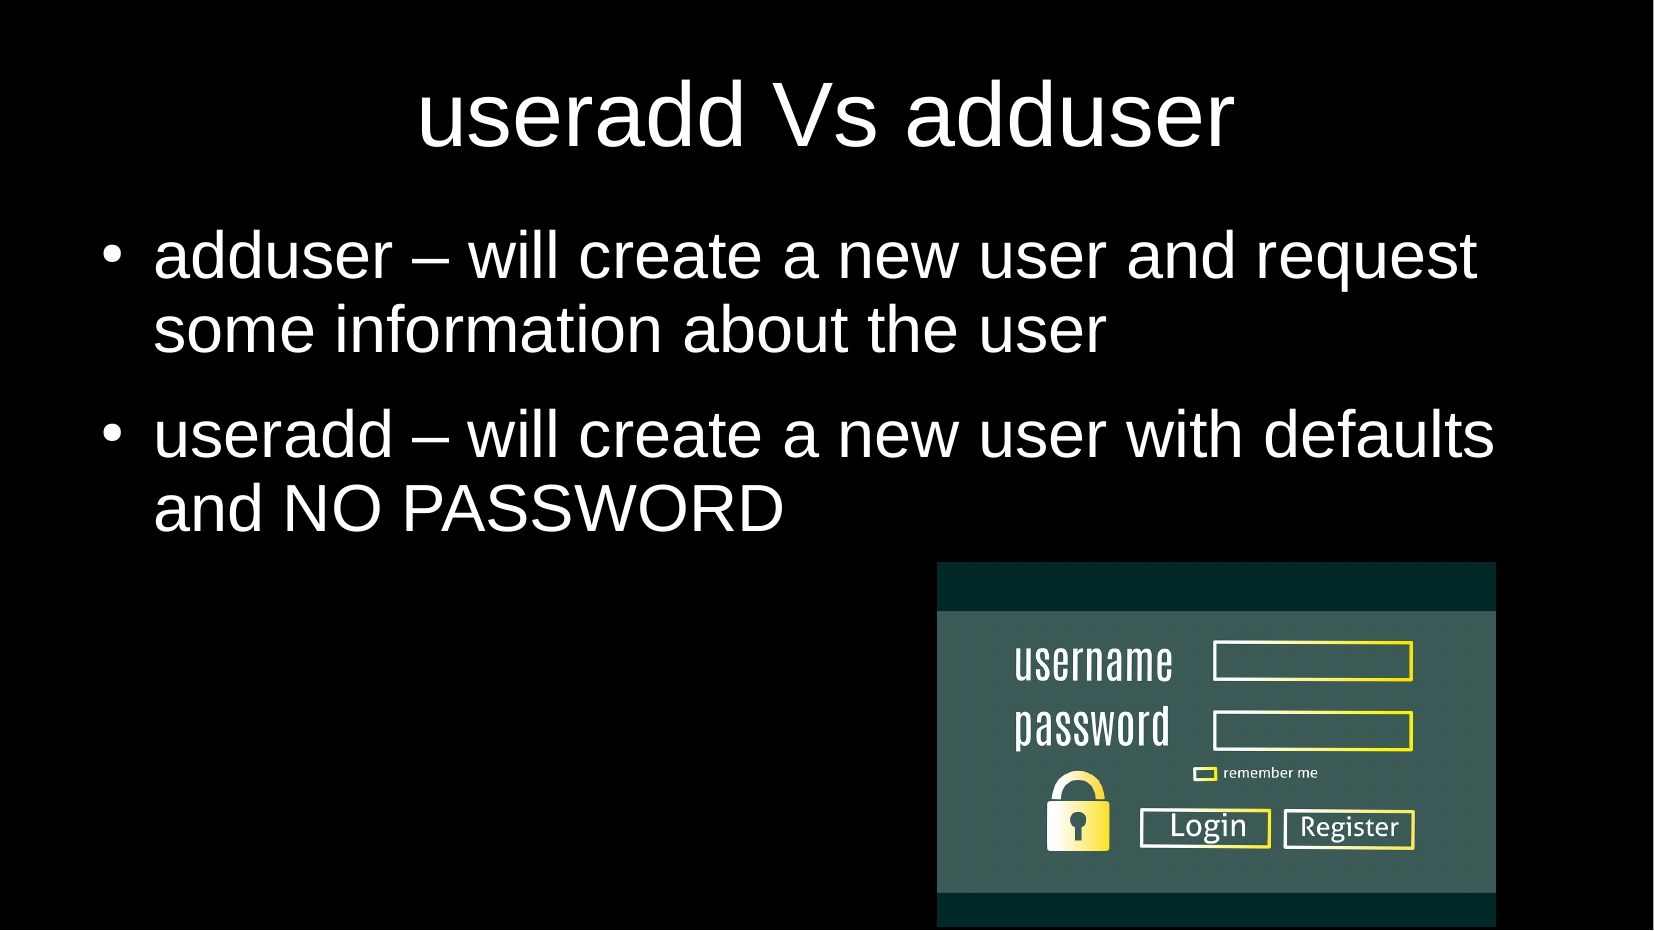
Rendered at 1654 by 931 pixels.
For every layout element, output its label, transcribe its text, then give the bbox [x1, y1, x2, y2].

picture [937, 562, 1496, 927]
title useradd Vs adduser [82, 37, 1571, 193]
list adduser – will create a new user and request some information about the user useradd – will create a new user with defaults and NO PASSWORD [82, 217, 1571, 758]
